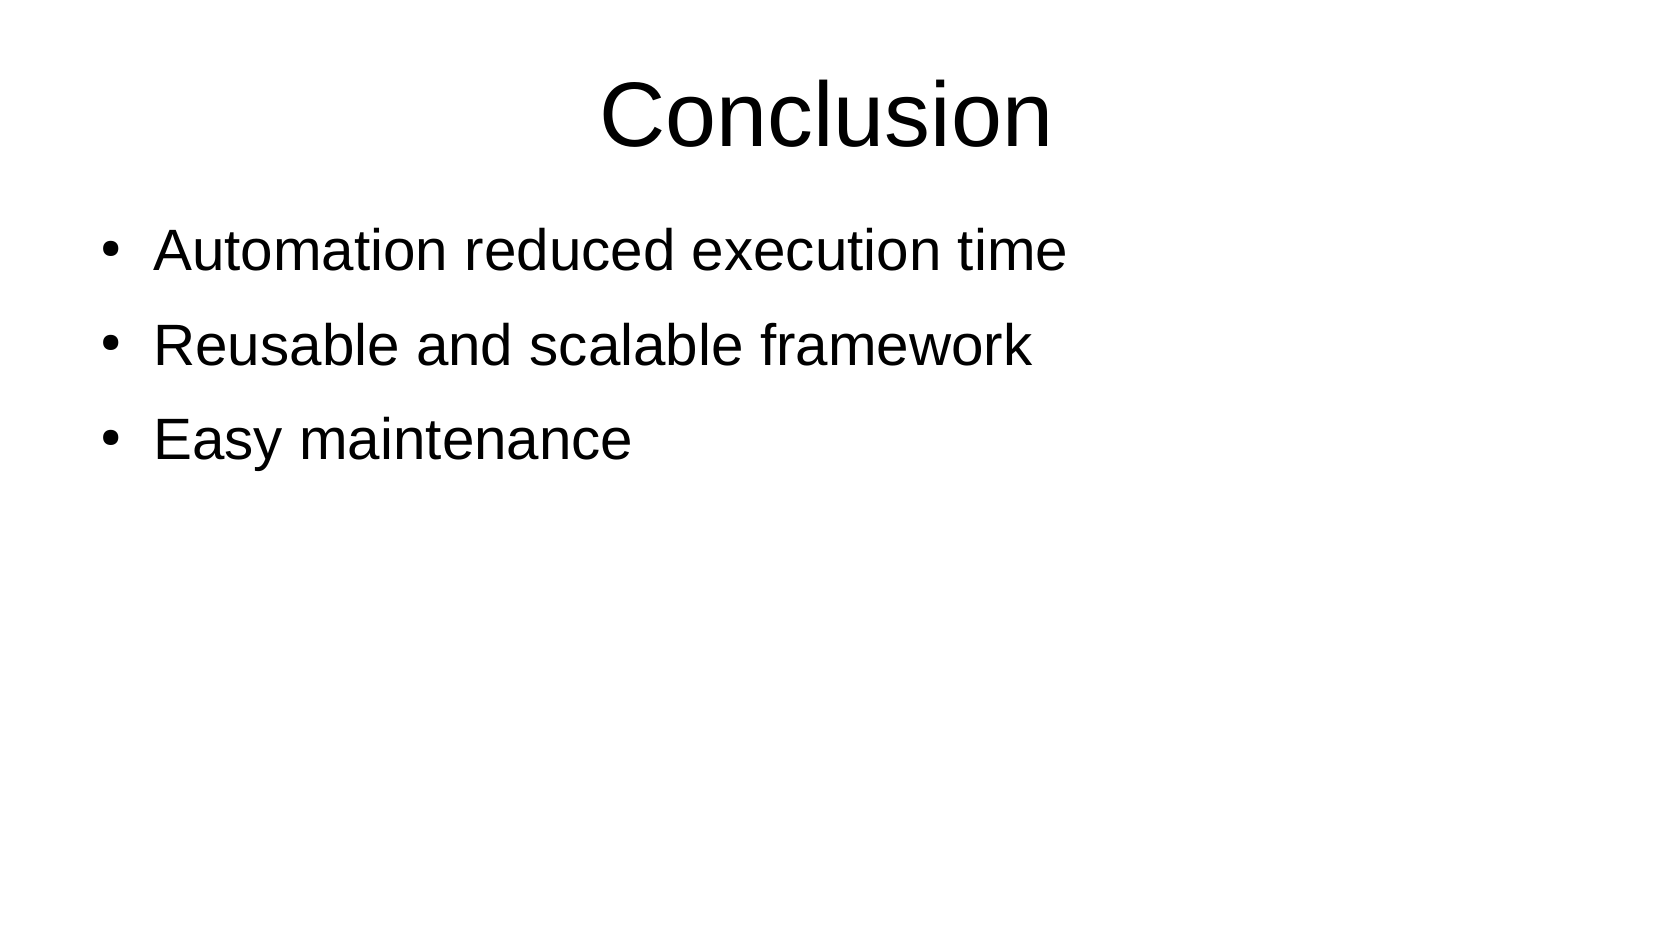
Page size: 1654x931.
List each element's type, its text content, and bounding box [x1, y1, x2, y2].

title Conclusion [82, 37, 1571, 193]
list Automation reduced execution time Reusable and scalable framework Easy maintenance [82, 217, 1571, 676]
